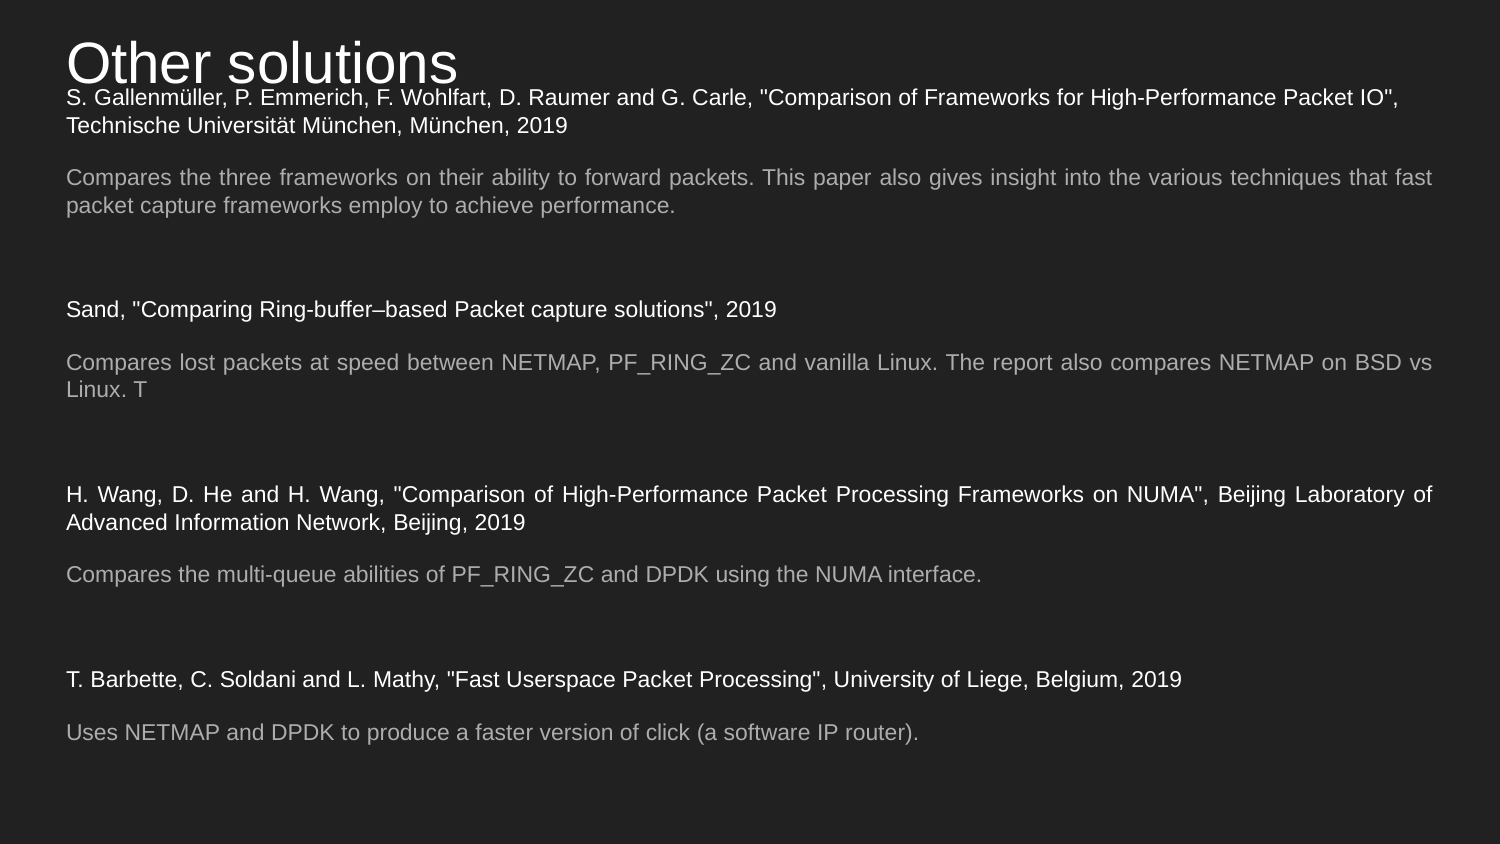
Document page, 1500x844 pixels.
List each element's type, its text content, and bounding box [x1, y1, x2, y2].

title Other solutions [51, 10, 1449, 67]
list S. Gallenmüller, P. Emmerich, F. Wohlfart, D. Raumer and G. Carle, "Comparison of Frameworks for High-Performance Packet IO", Technische Universität München, München, 2019 Compares the three frameworks on their ability to forward packets. This paper also gives insight into the various techniques that fast packet capture frameworks employ to achieve performance. Sand, "Comparing Ring-buffer–based Packet capture solutions", 2019 Compares lost packets at speed between NETMAP, PF_RING_ZC and vanilla Linux. The report also compares NETMAP on BSD vs Linux. T H. Wang, D. He and H. Wang, "Comparison of High-Performance Packet Processing Frameworks on NUMA", Beijing Laboratory of Advanced Information Network, Beijing, 2019 Compares the multi-queue abilities of PF_RING_ZC and DPDK using the NUMA interface. T. Barbette, C. Soldani and L. Mathy, "Fast Userspace Packet Processing", University of Liege, Belgium, 2019 Uses NETMAP and DPDK to produce a faster version of click (a software IP router). [51, 67, 1449, 815]
